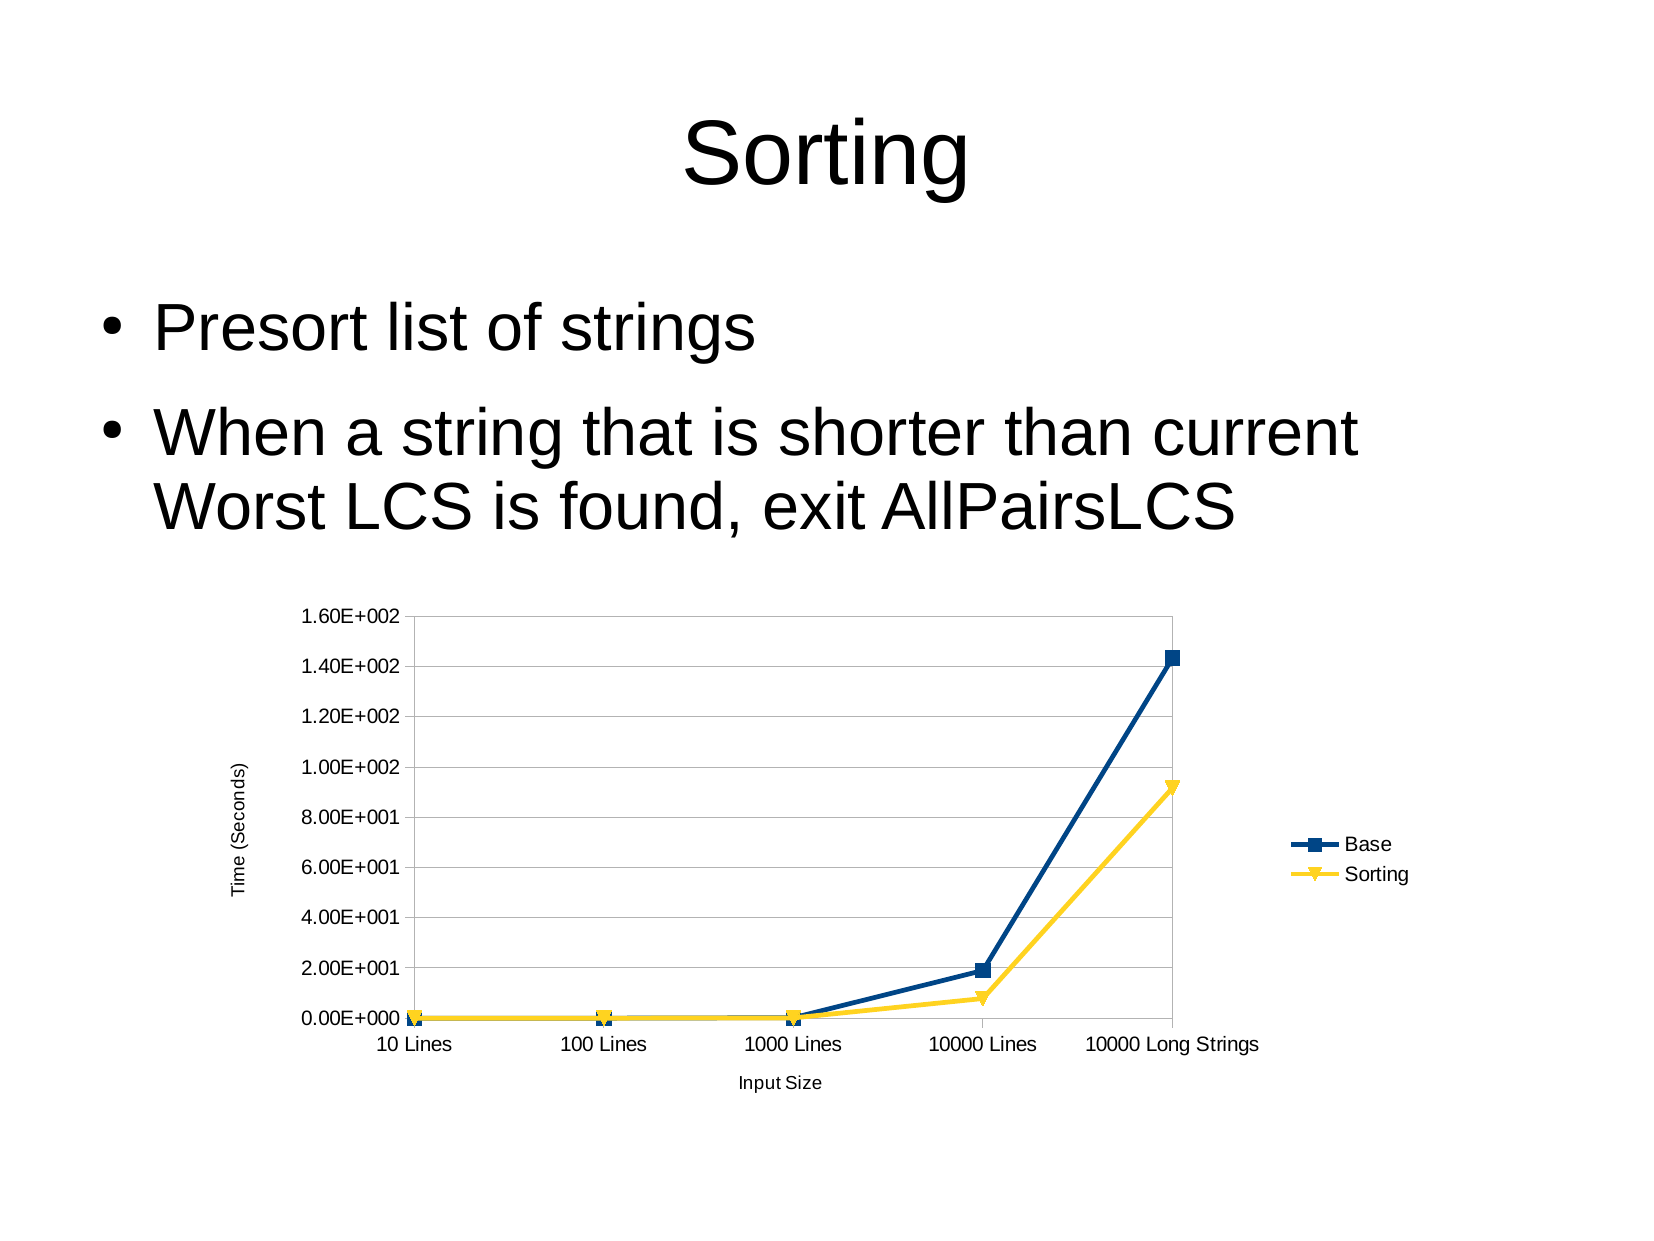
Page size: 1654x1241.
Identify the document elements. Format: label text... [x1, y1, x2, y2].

chart [195, 594, 1429, 1126]
list Presort list of strings When a string that is shorter than current Worst LCS is found, exit AllPairsLCS [82, 290, 1538, 1010]
title Sorting [82, 49, 1571, 257]
